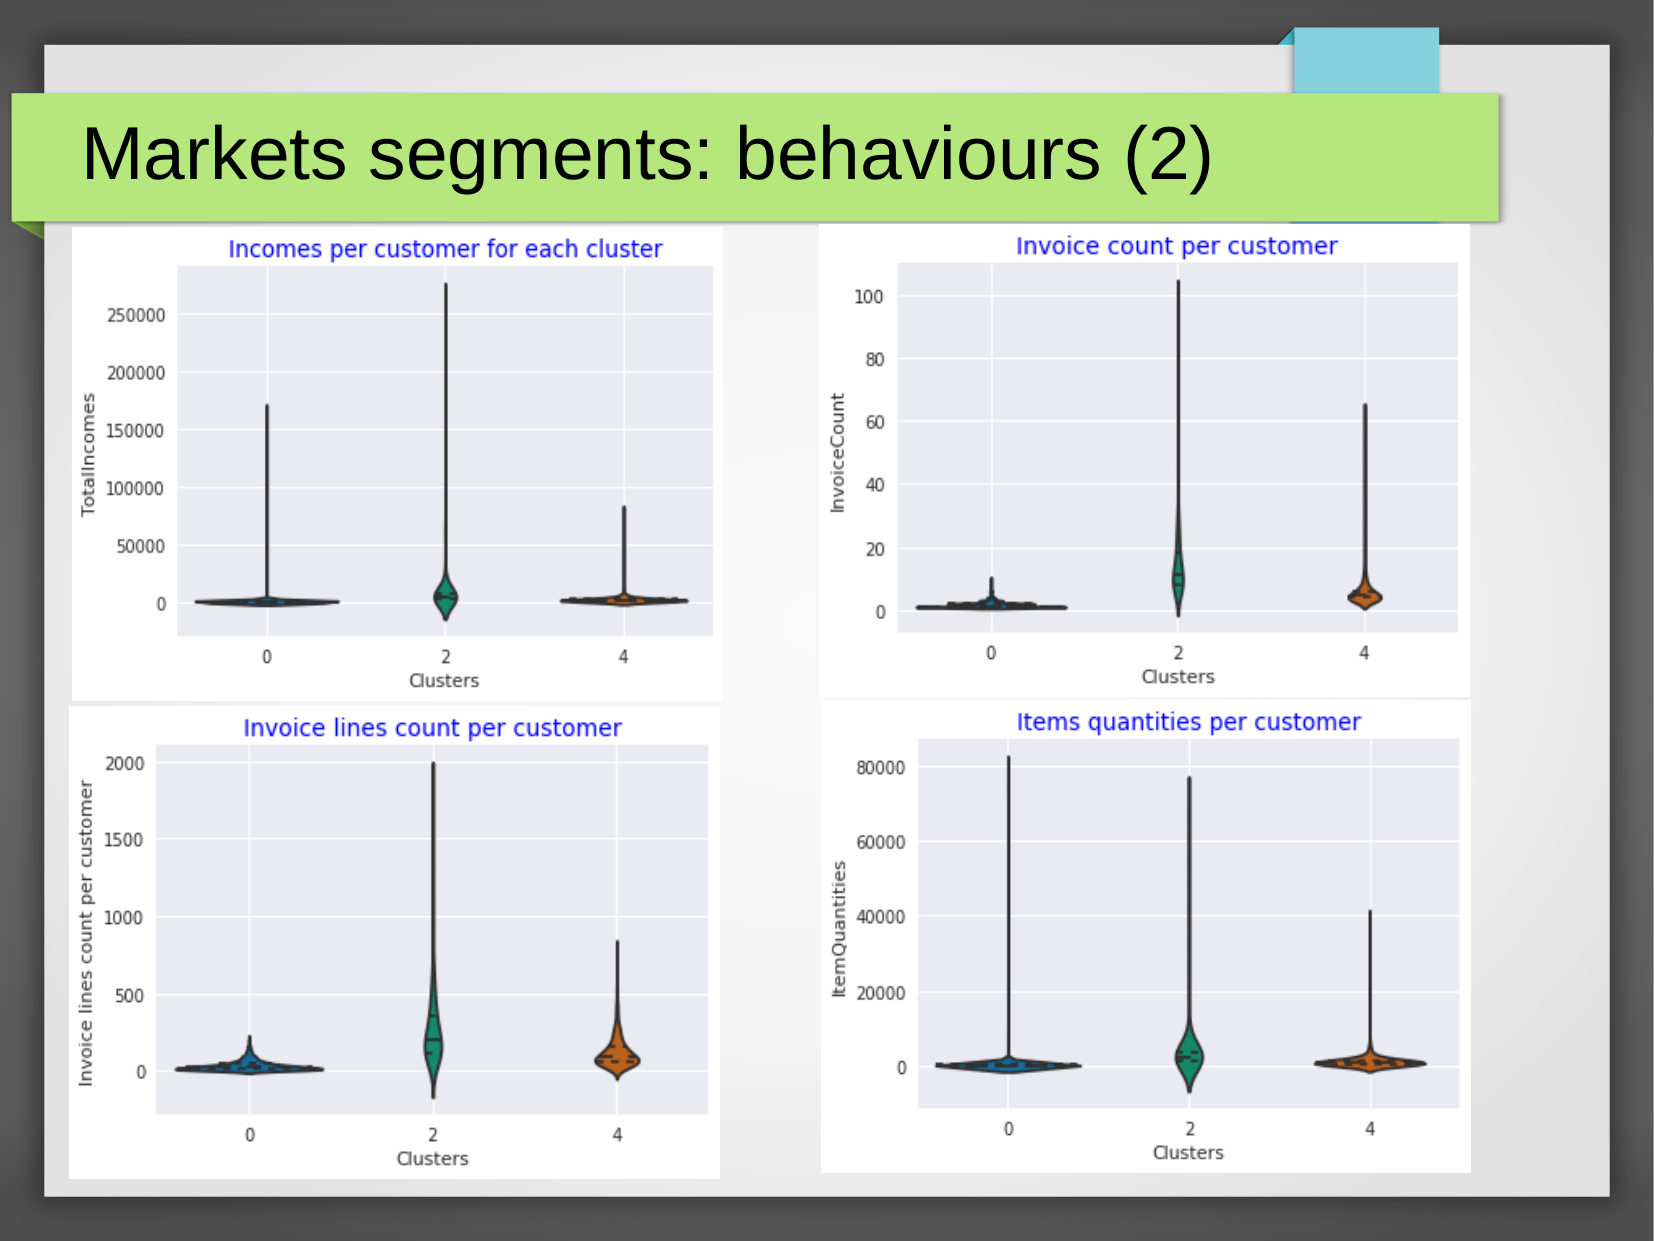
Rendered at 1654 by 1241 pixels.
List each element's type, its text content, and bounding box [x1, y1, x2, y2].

picture [0, 0, 1654, 1241]
title Markets segments: behaviours (2) [81, 69, 1464, 238]
